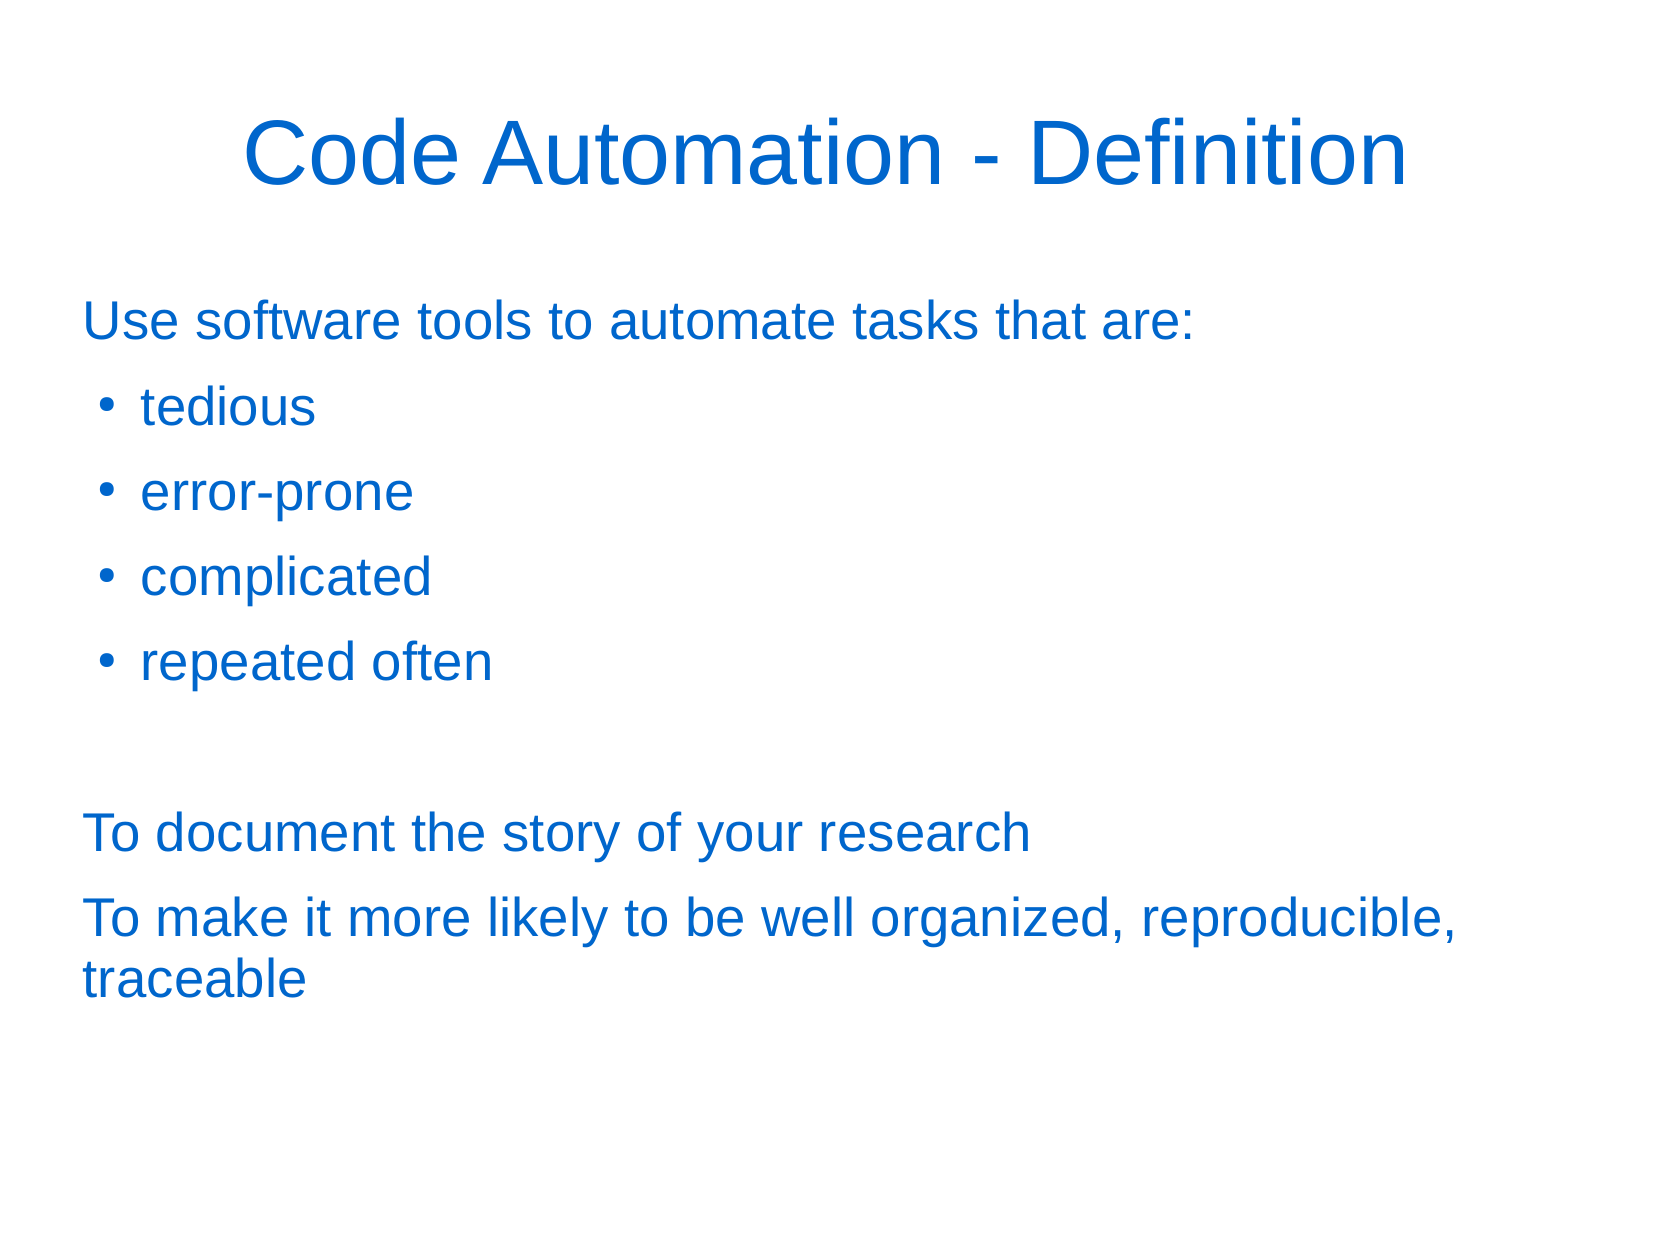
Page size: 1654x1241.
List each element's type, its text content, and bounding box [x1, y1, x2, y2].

list Use software tools to automate tasks that are: tedious error-prone complicated repeated often To document the story of your research To make it more likely to be well organized, reproducible, traceable [82, 290, 1571, 1010]
title Code Automation - Definition [82, 49, 1571, 257]
